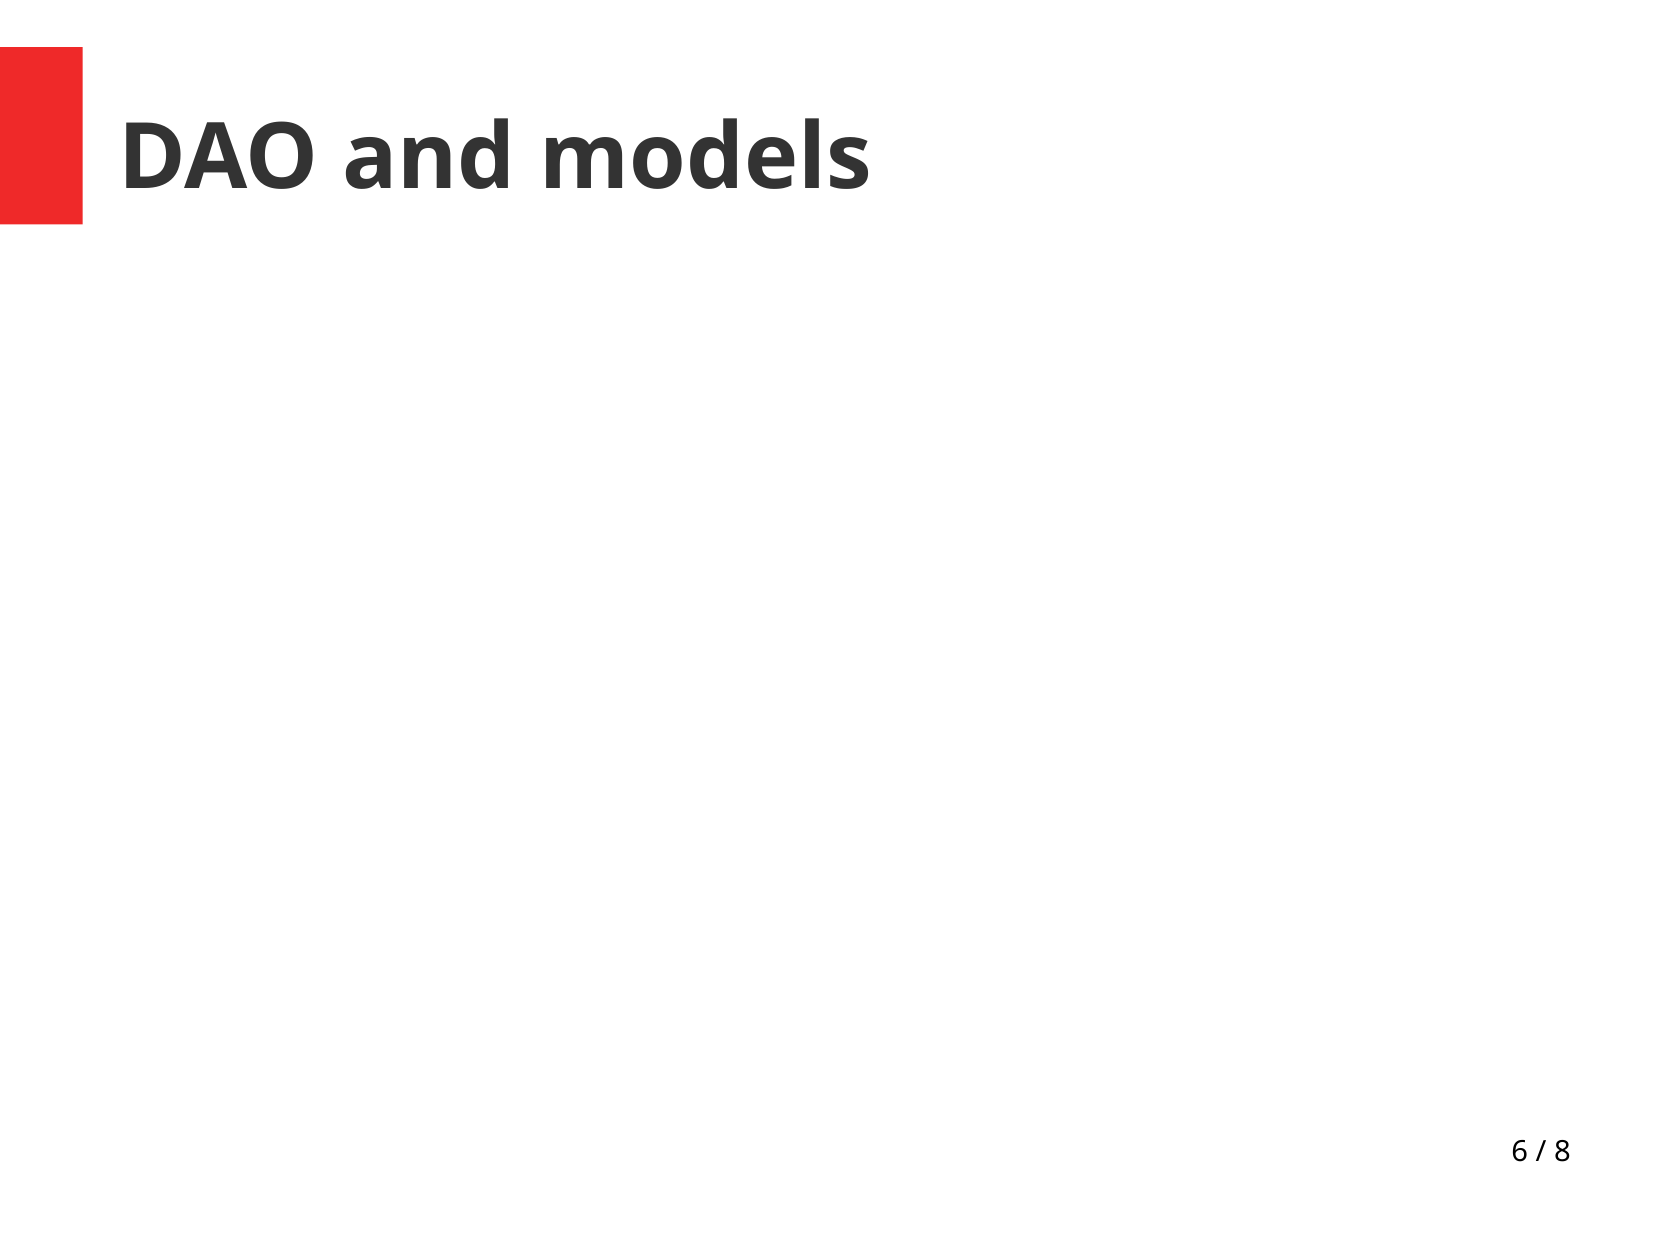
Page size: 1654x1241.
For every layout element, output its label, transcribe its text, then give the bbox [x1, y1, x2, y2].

title DAO and models [118, 49, 1571, 257]
